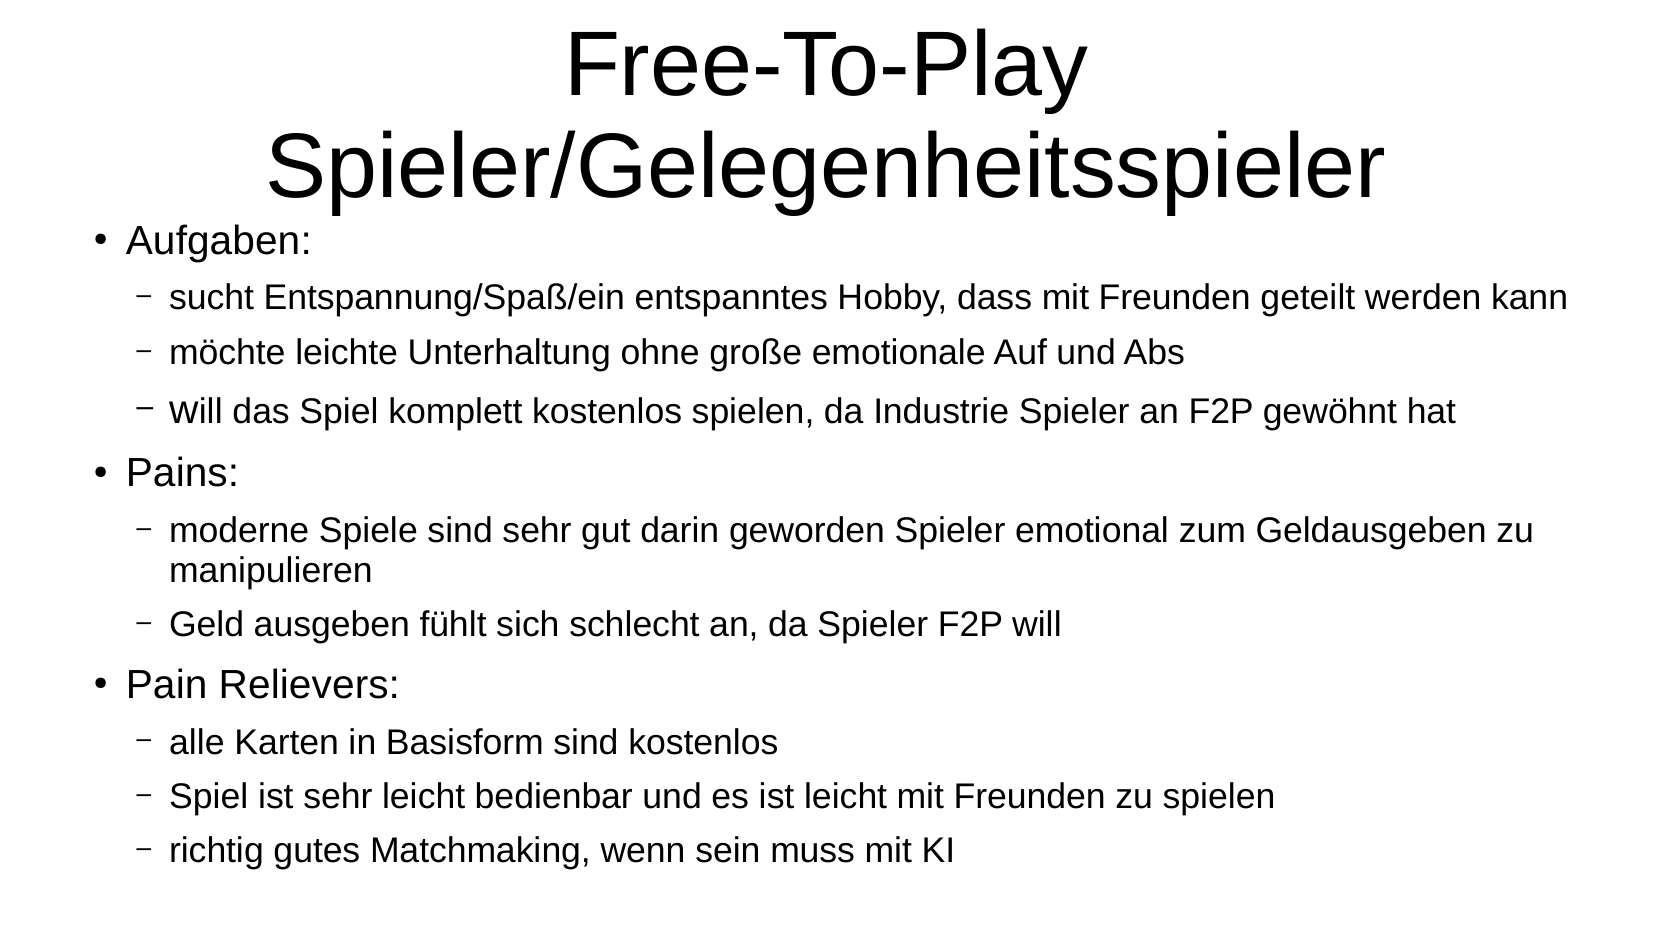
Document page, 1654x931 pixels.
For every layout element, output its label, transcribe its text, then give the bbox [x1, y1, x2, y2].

list Aufgaben: sucht Entspannung/Spaß/ein entspanntes Hobby, dass mit Freunden geteilt werden kann möchte leichte Unterhaltung ohne große emotionale Auf und Abs will das Spiel komplett kostenlos spielen, da Industrie Spieler an F2P gewöhnt hat Pains: moderne Spiele sind sehr gut darin geworden Spieler emotional zum Geldausgeben zu manipulieren Geld ausgeben fühlt sich schlecht an, da Spieler F2P will Pain Relievers: alle Karten in Basisform sind kostenlos Spiel ist sehr leicht bedienbar und es ist leicht mit Freunden zu spielen richtig gutes Matchmaking, wenn sein muss mit KI [82, 217, 1571, 916]
title Free-To-Play Spieler/Gelegenheitsspieler [82, 12, 1571, 217]
